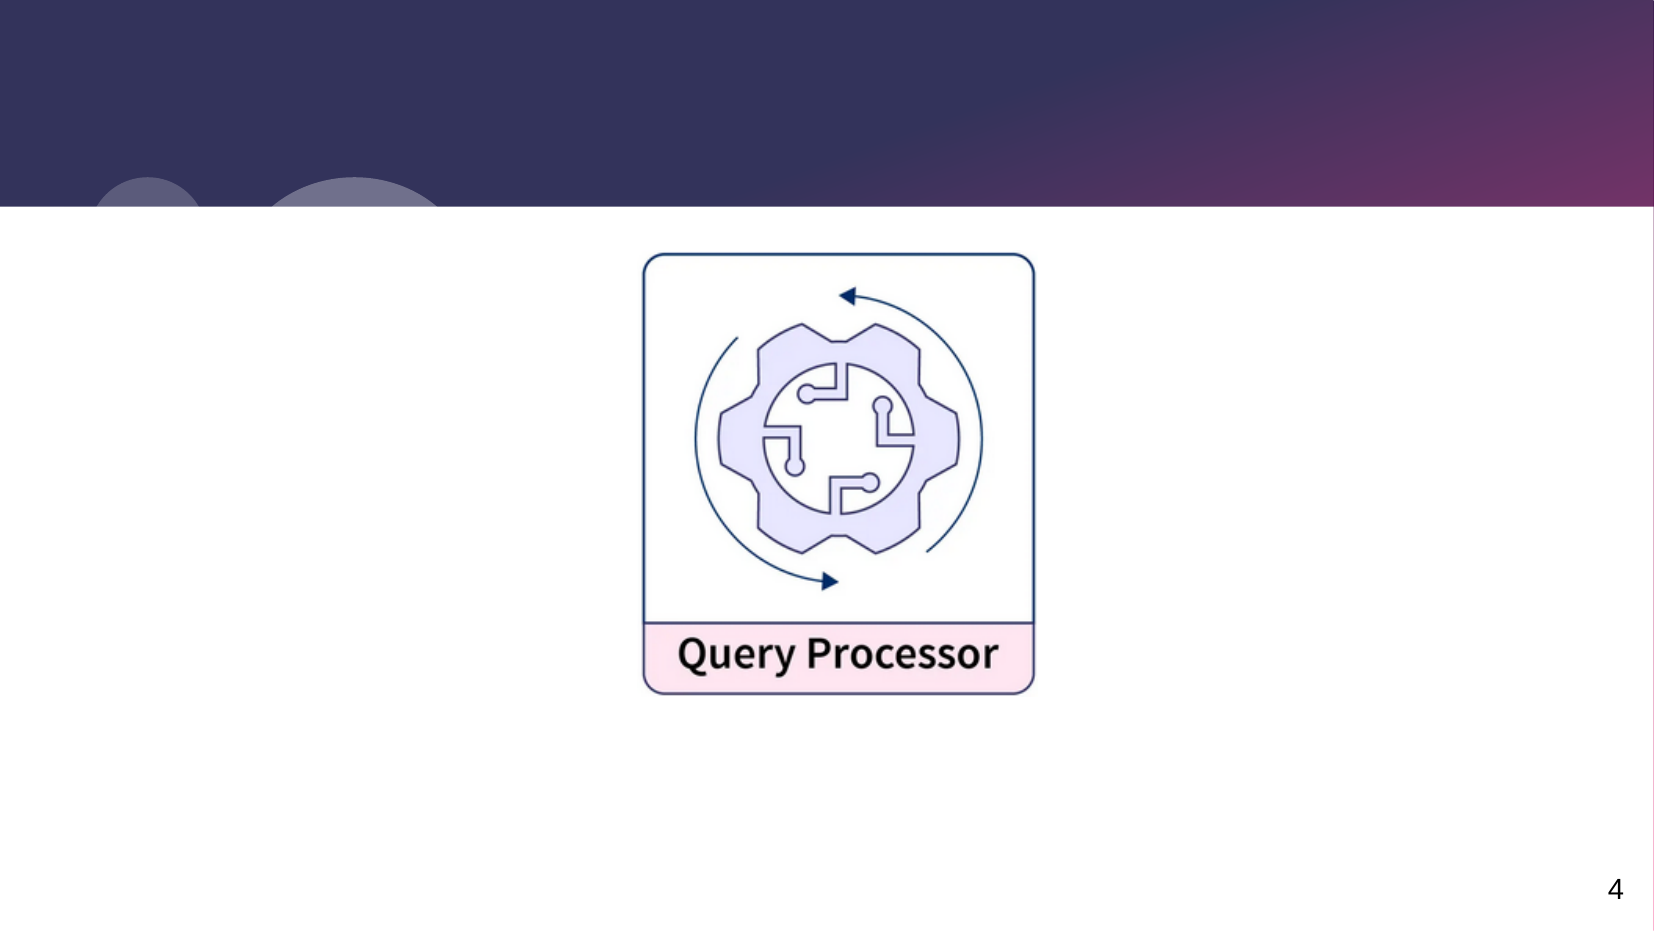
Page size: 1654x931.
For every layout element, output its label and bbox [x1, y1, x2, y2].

picture [637, 250, 1038, 697]
